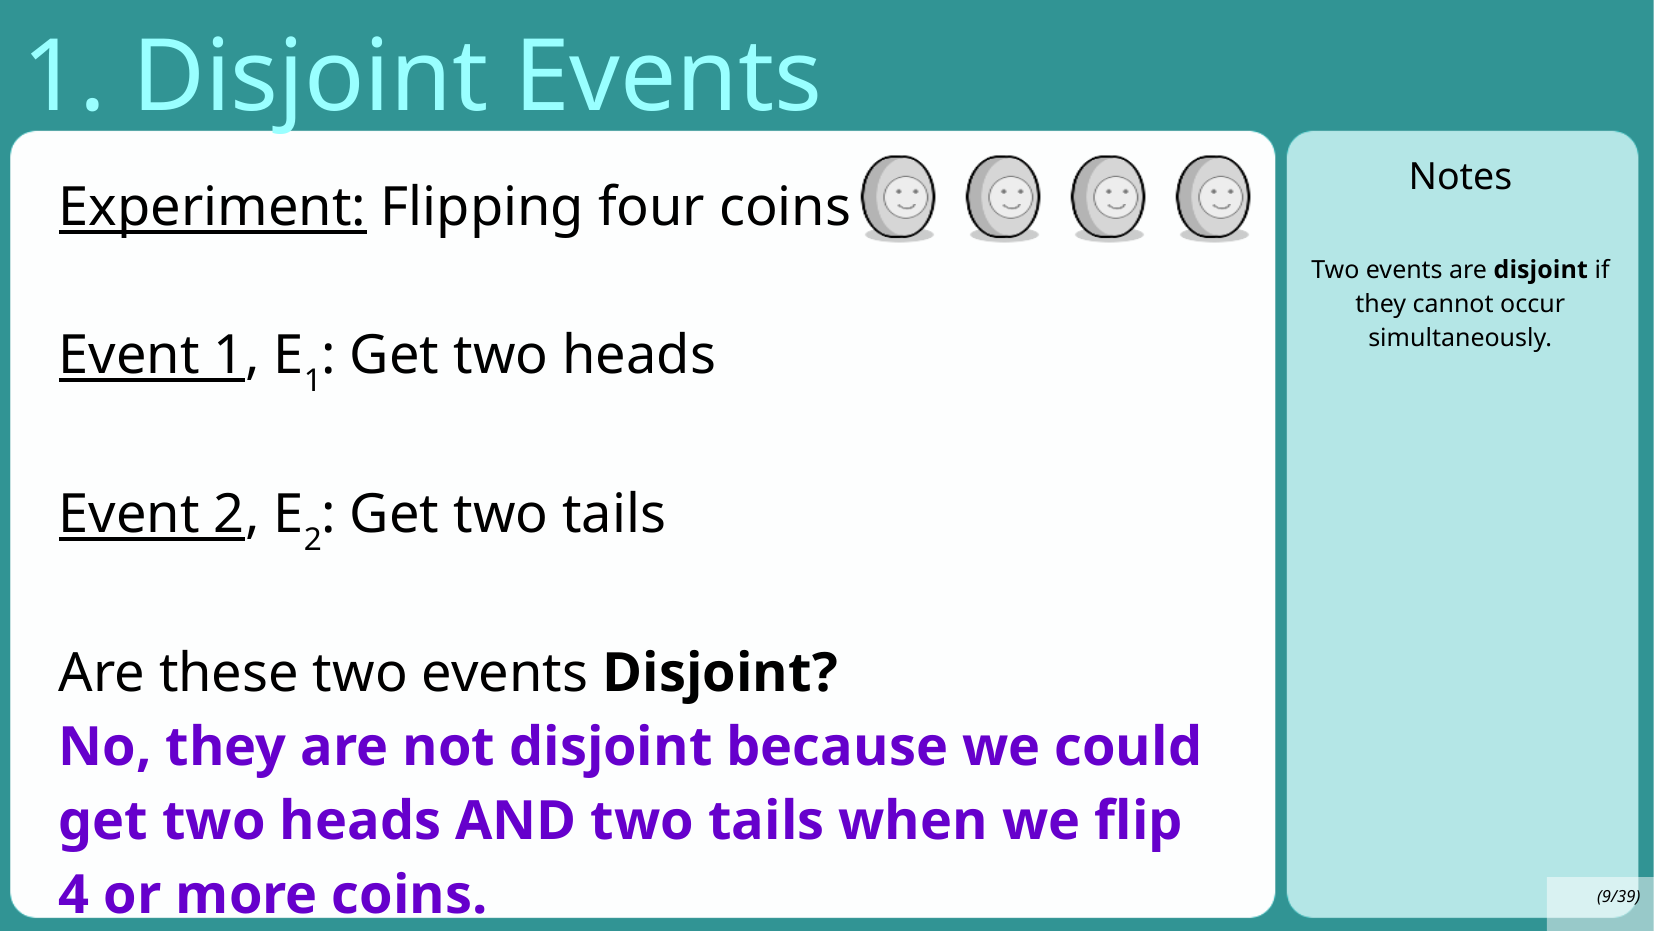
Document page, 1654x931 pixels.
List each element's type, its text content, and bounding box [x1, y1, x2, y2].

picture [0, 0, 1654, 931]
title 1. Disjoint Events [22, 13, 1511, 130]
text_box Experiment: Flipping four coins Event 1, E1: Get two heads Event 2, E2: Get two tails Are these two events Disjoint? No, they are not disjoint because we could get two heads AND two tails when we flip 4 or more coins. [58, 167, 1228, 803]
text_box (<number>/39) [1546, 877, 1654, 931]
text_box Notes Two events are disjoint if they cannot occur simultaneously. [1290, 141, 1631, 661]
